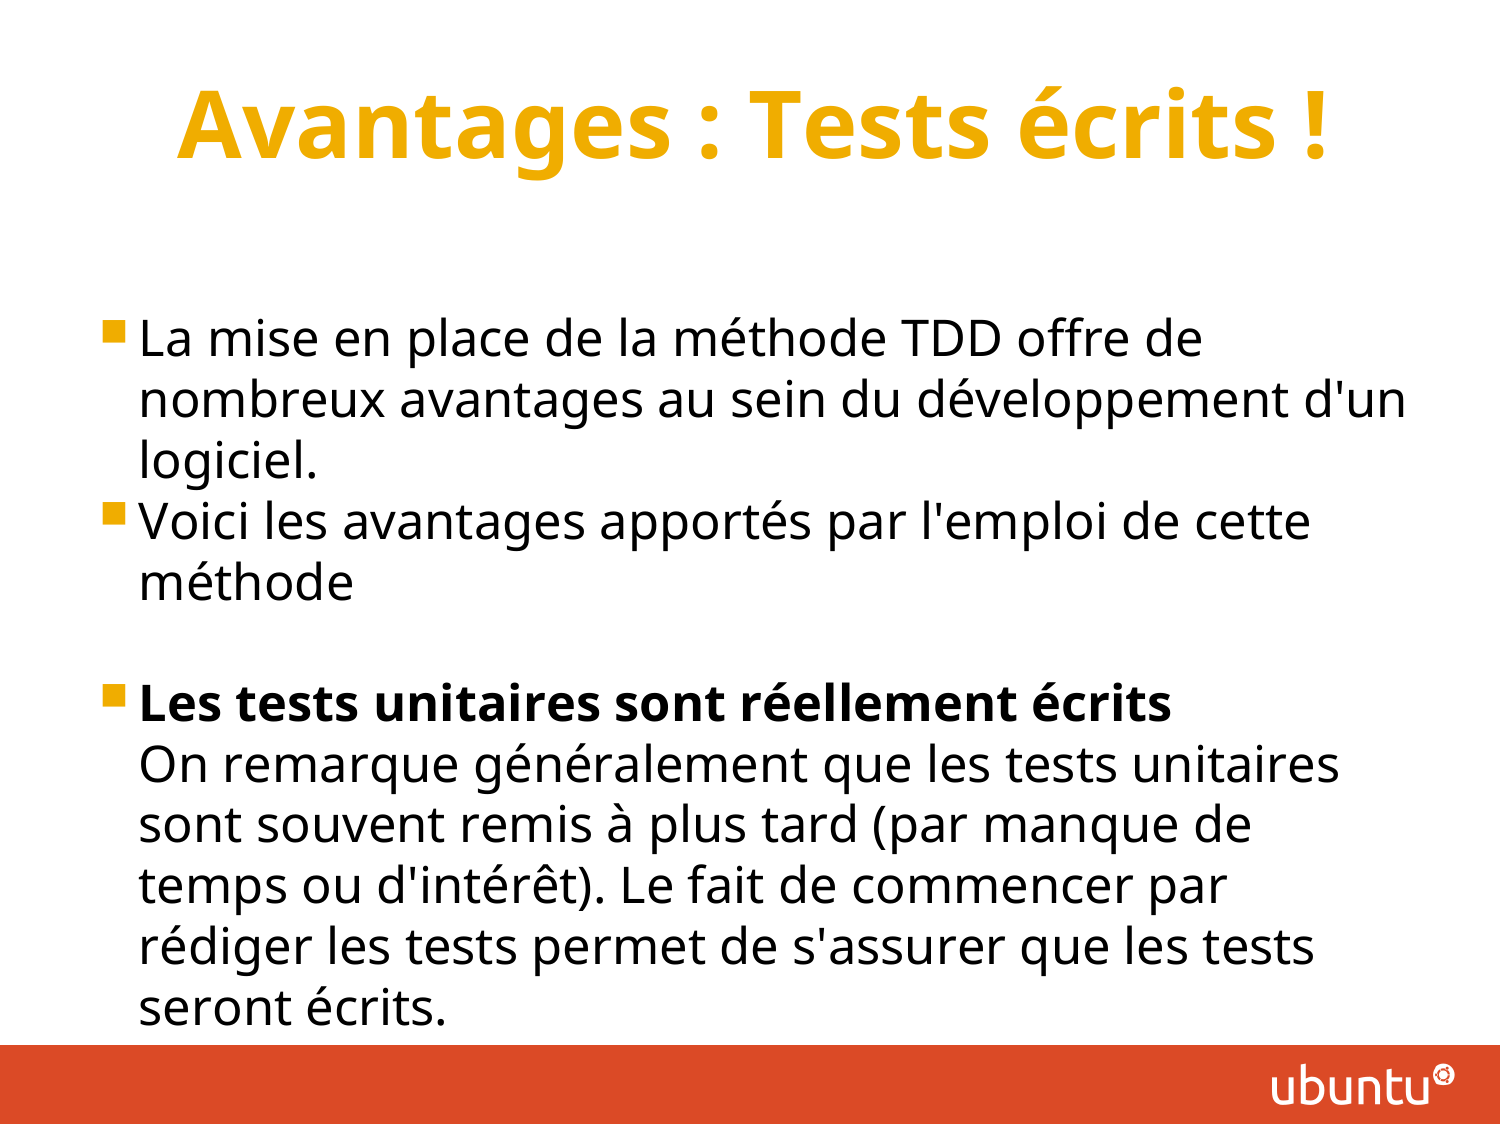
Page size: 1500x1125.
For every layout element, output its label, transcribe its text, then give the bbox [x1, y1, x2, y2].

title Avantages : Tests écrits ! [75, 25, 1425, 231]
list La mise en place de la méthode TDD offre de nombreux avantages au sein du développement d'un logiciel. Voici les avantages apportés par l'emploi de cette méthode Les tests unitaires sont réellement écrits On remarque généralement que les tests unitaires sont souvent remis à plus tard (par manque de temps ou d'intérêt). Le fait de commencer par rédiger les tests permet de s'assurer que les tests seront écrits. [75, 291, 1425, 1050]
picture [0, 1045, 1500, 1124]
